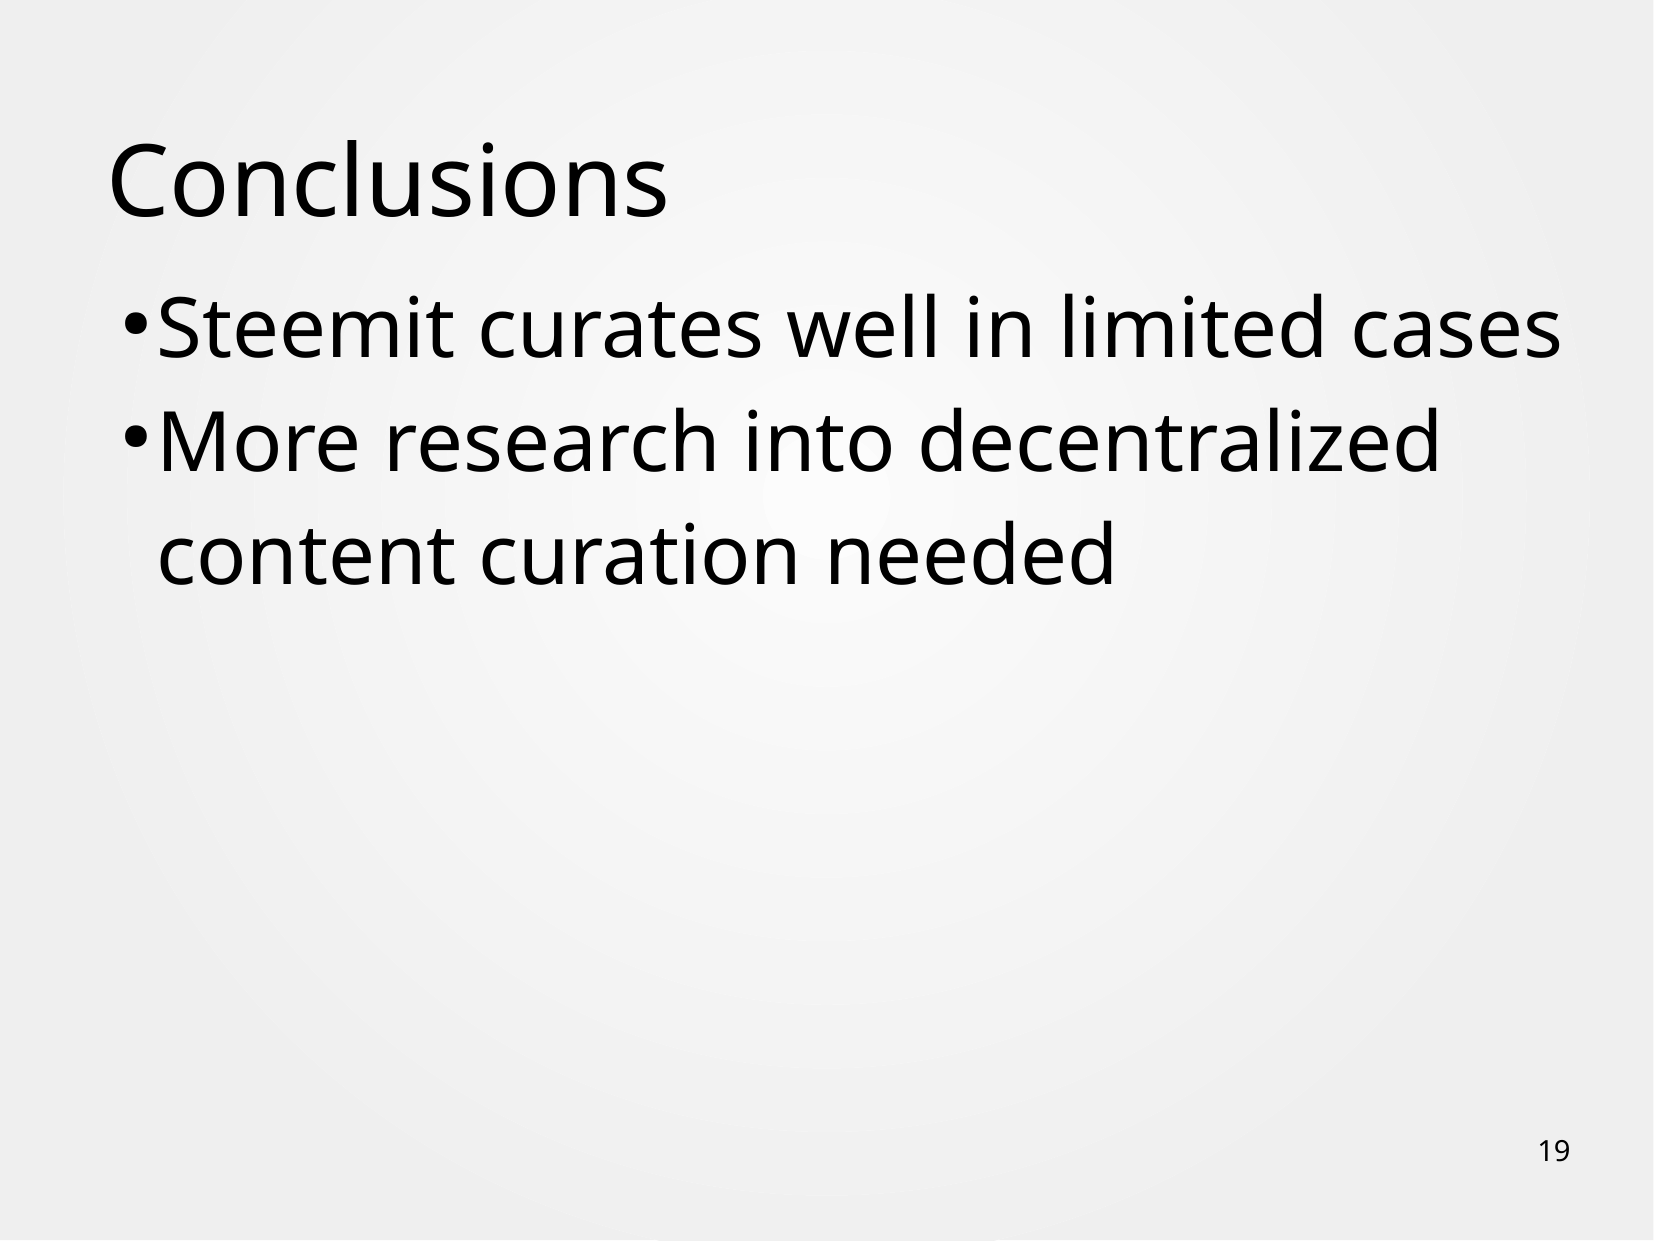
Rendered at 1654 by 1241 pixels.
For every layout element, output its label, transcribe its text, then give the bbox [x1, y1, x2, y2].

title Conclusions [106, 124, 1586, 246]
text_box Steemit curates well in limited cases More research into decentralized content curation needed [106, 261, 1591, 1150]
